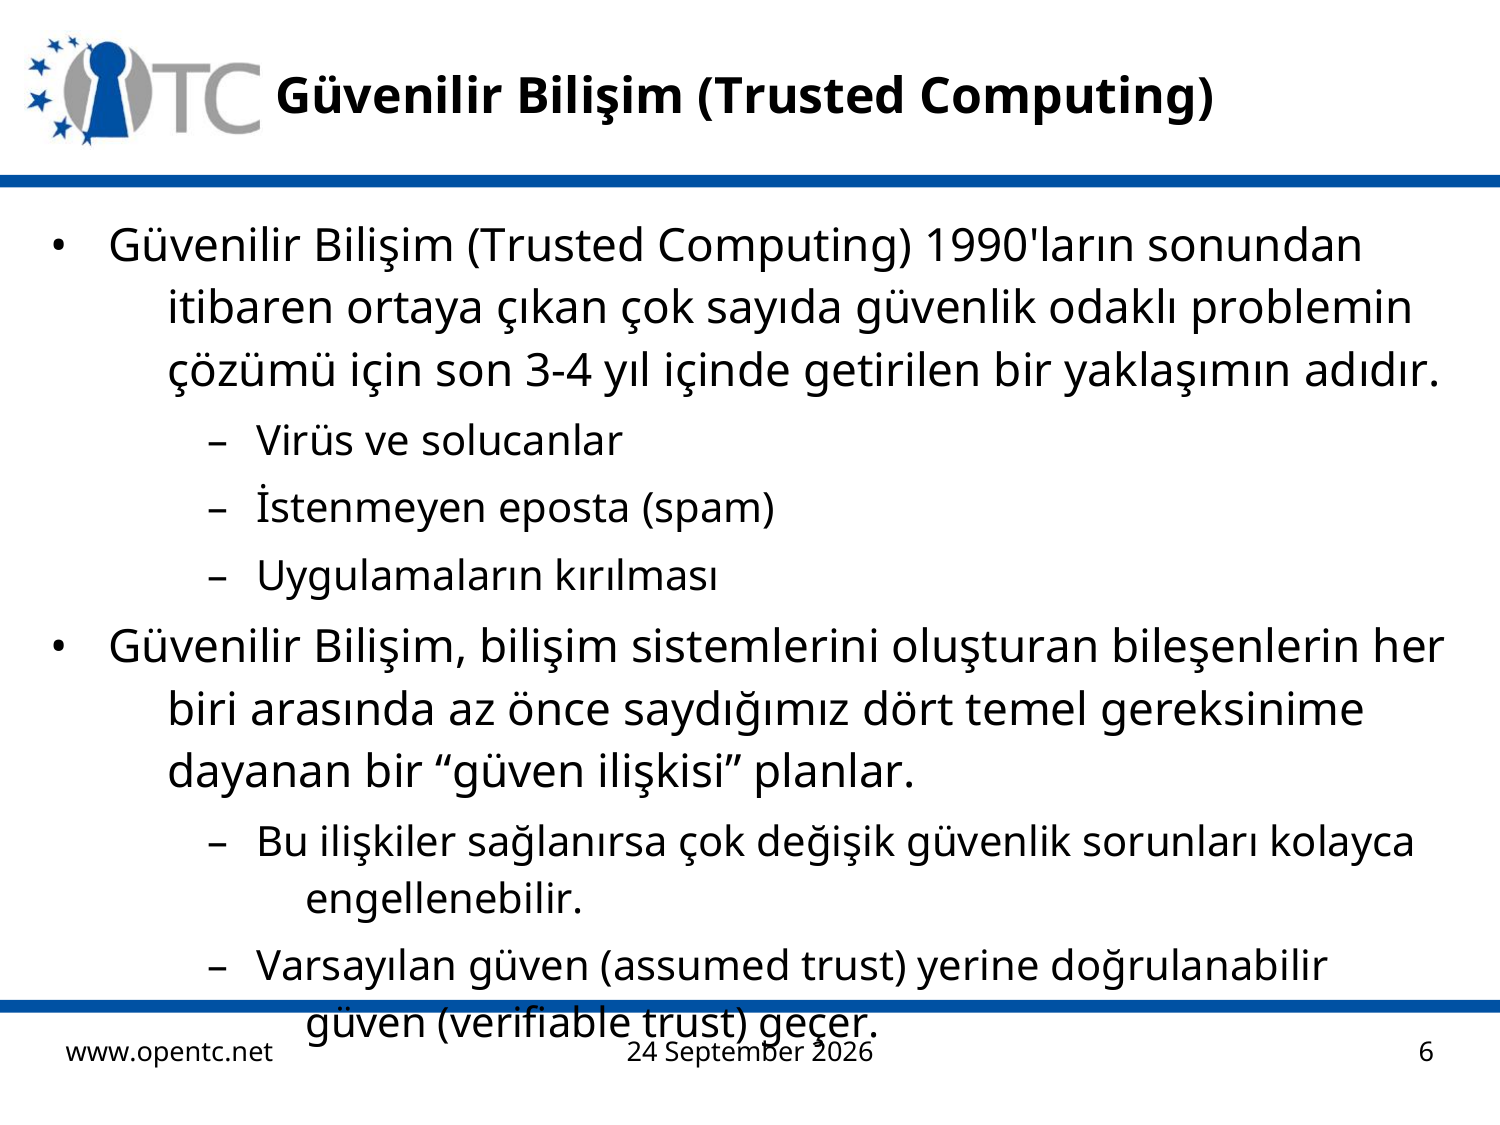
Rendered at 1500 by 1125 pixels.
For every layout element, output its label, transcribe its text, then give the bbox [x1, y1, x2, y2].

list Güvenilir Bilişim (Trusted Computing) 1990'ların sonundan itibaren ortaya çıkan çok sayıda güvenlik odaklı problemin çözümü için son 3-4 yıl içinde getirilen bir yaklaşımın adıdır. Virüs ve solucanlar İstenmeyen eposta (spam) Uygulamaların kırılması Güvenilir Bilişim, bilişim sistemlerini oluşturan bileşenlerin her biri arasında az önce saydığımız dört temel gereksinime dayanan bir “güven ilişkisi” planlar. Bu ilişkiler sağlanırsa çok değişik güvenlik sorunları kolayca engellenebilir. Varsayılan güven (assumed trust) yerine doğrulanabilir güven (verifiable trust) geçer. [50, 212, 1450, 983]
title Güvenilir Bilişim (Trusted Computing) [275, 7, 1450, 181]
picture [24, 30, 263, 150]
